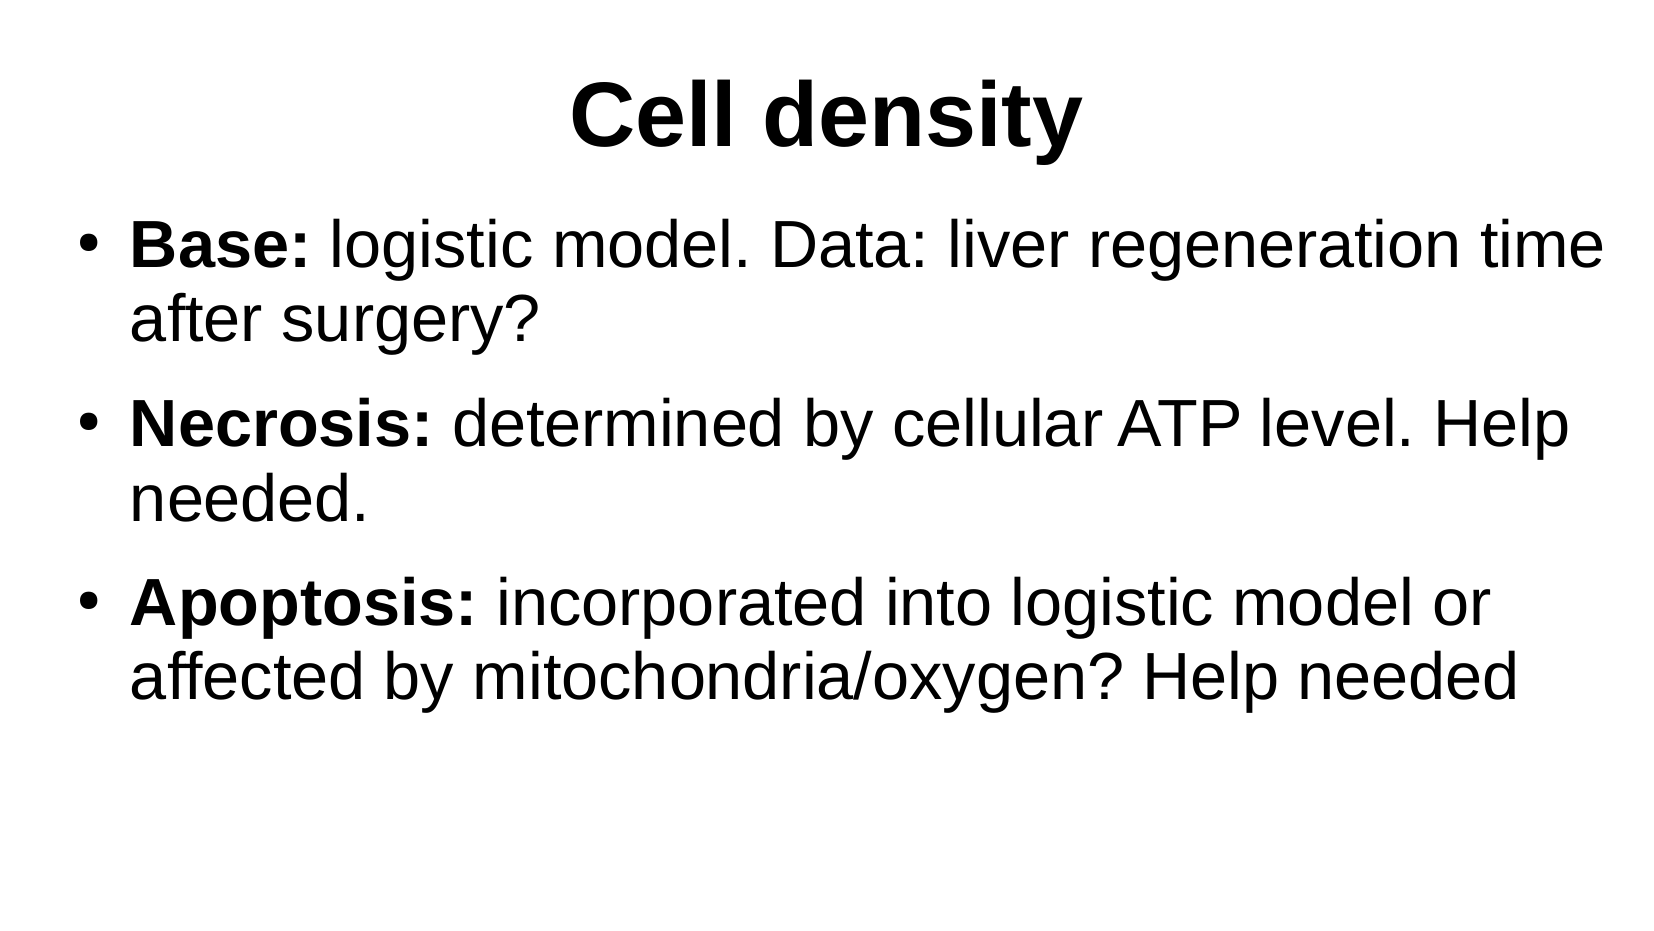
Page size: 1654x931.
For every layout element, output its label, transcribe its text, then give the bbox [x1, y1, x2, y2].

list Base: logistic model. Data: liver regeneration time after surgery? Necrosis: determined by cellular ATP level. Help needed. Apoptosis: incorporated into logistic model or affected by mitochondria/oxygen? Help needed [59, 206, 1654, 827]
title Cell density [82, 37, 1571, 193]
